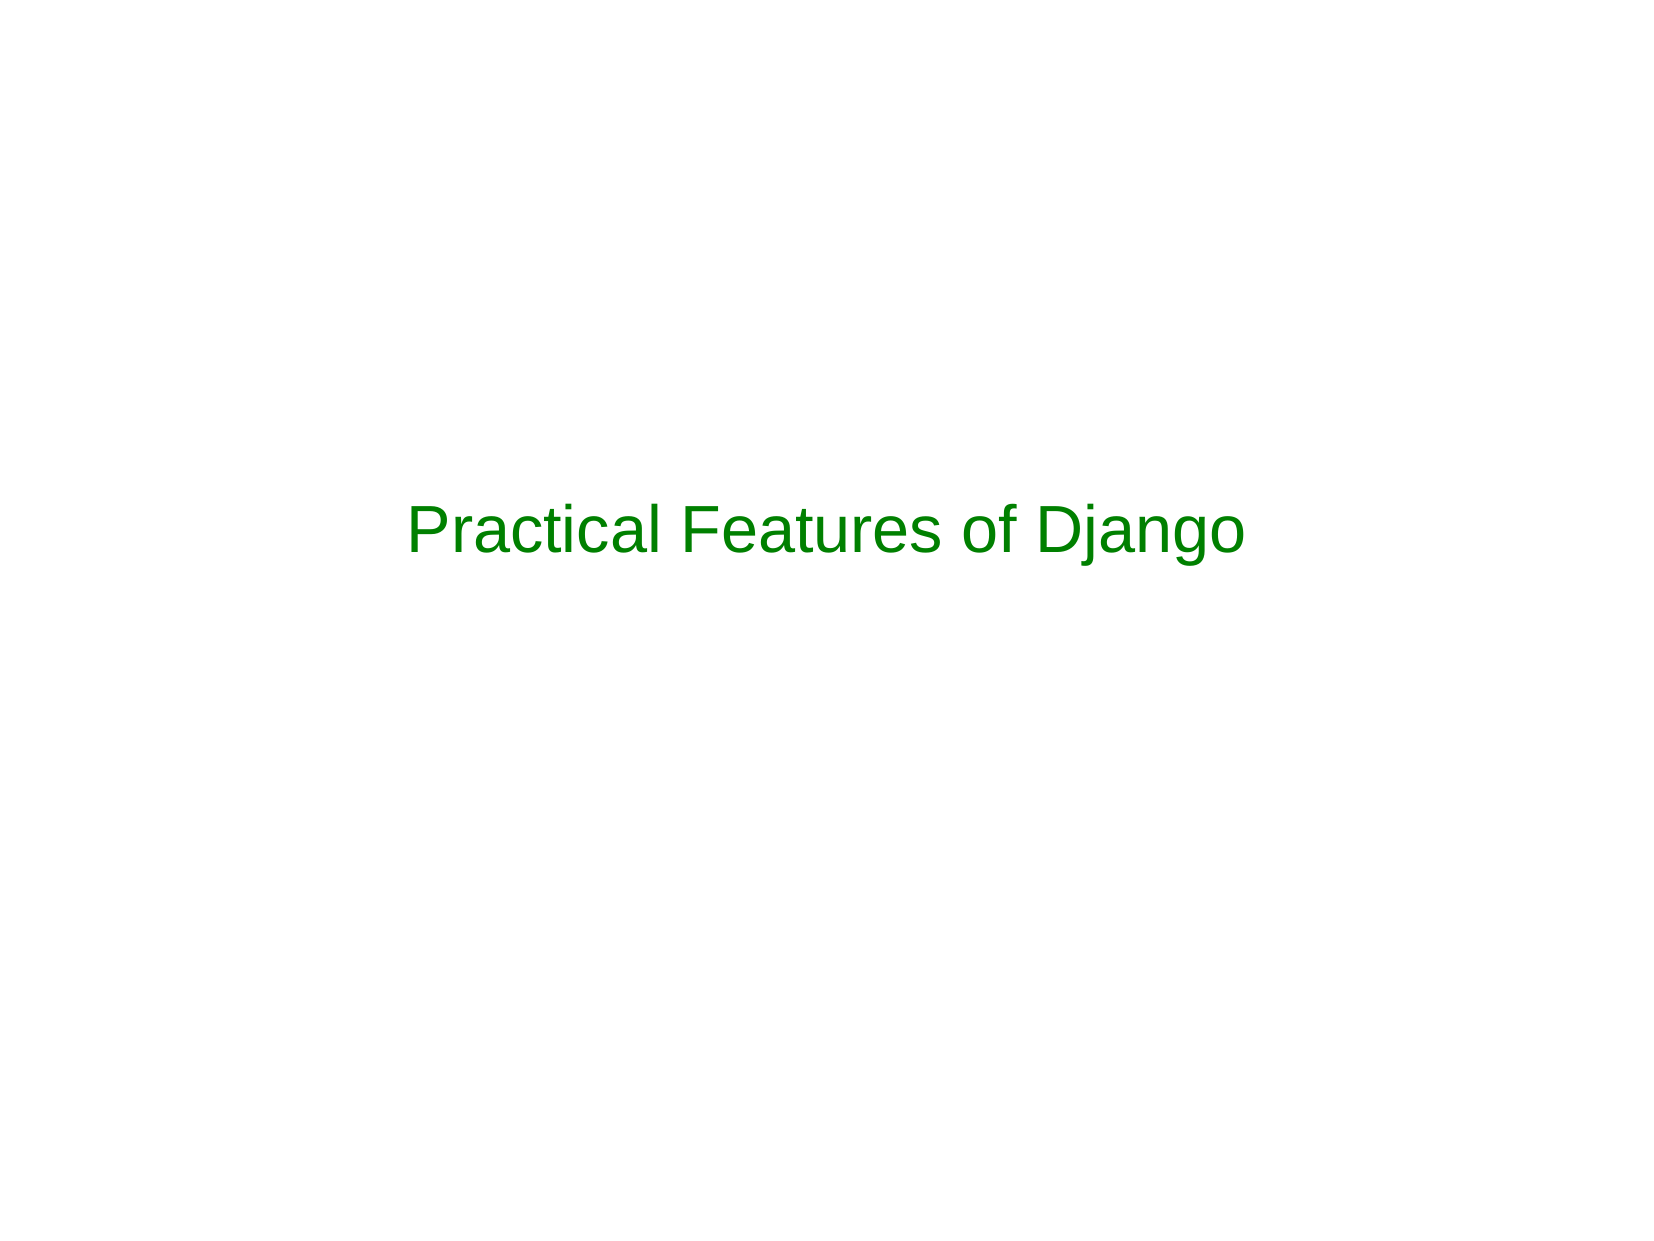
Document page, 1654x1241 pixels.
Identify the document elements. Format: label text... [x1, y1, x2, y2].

subtitle Practical Features of Django [82, 49, 1571, 1010]
